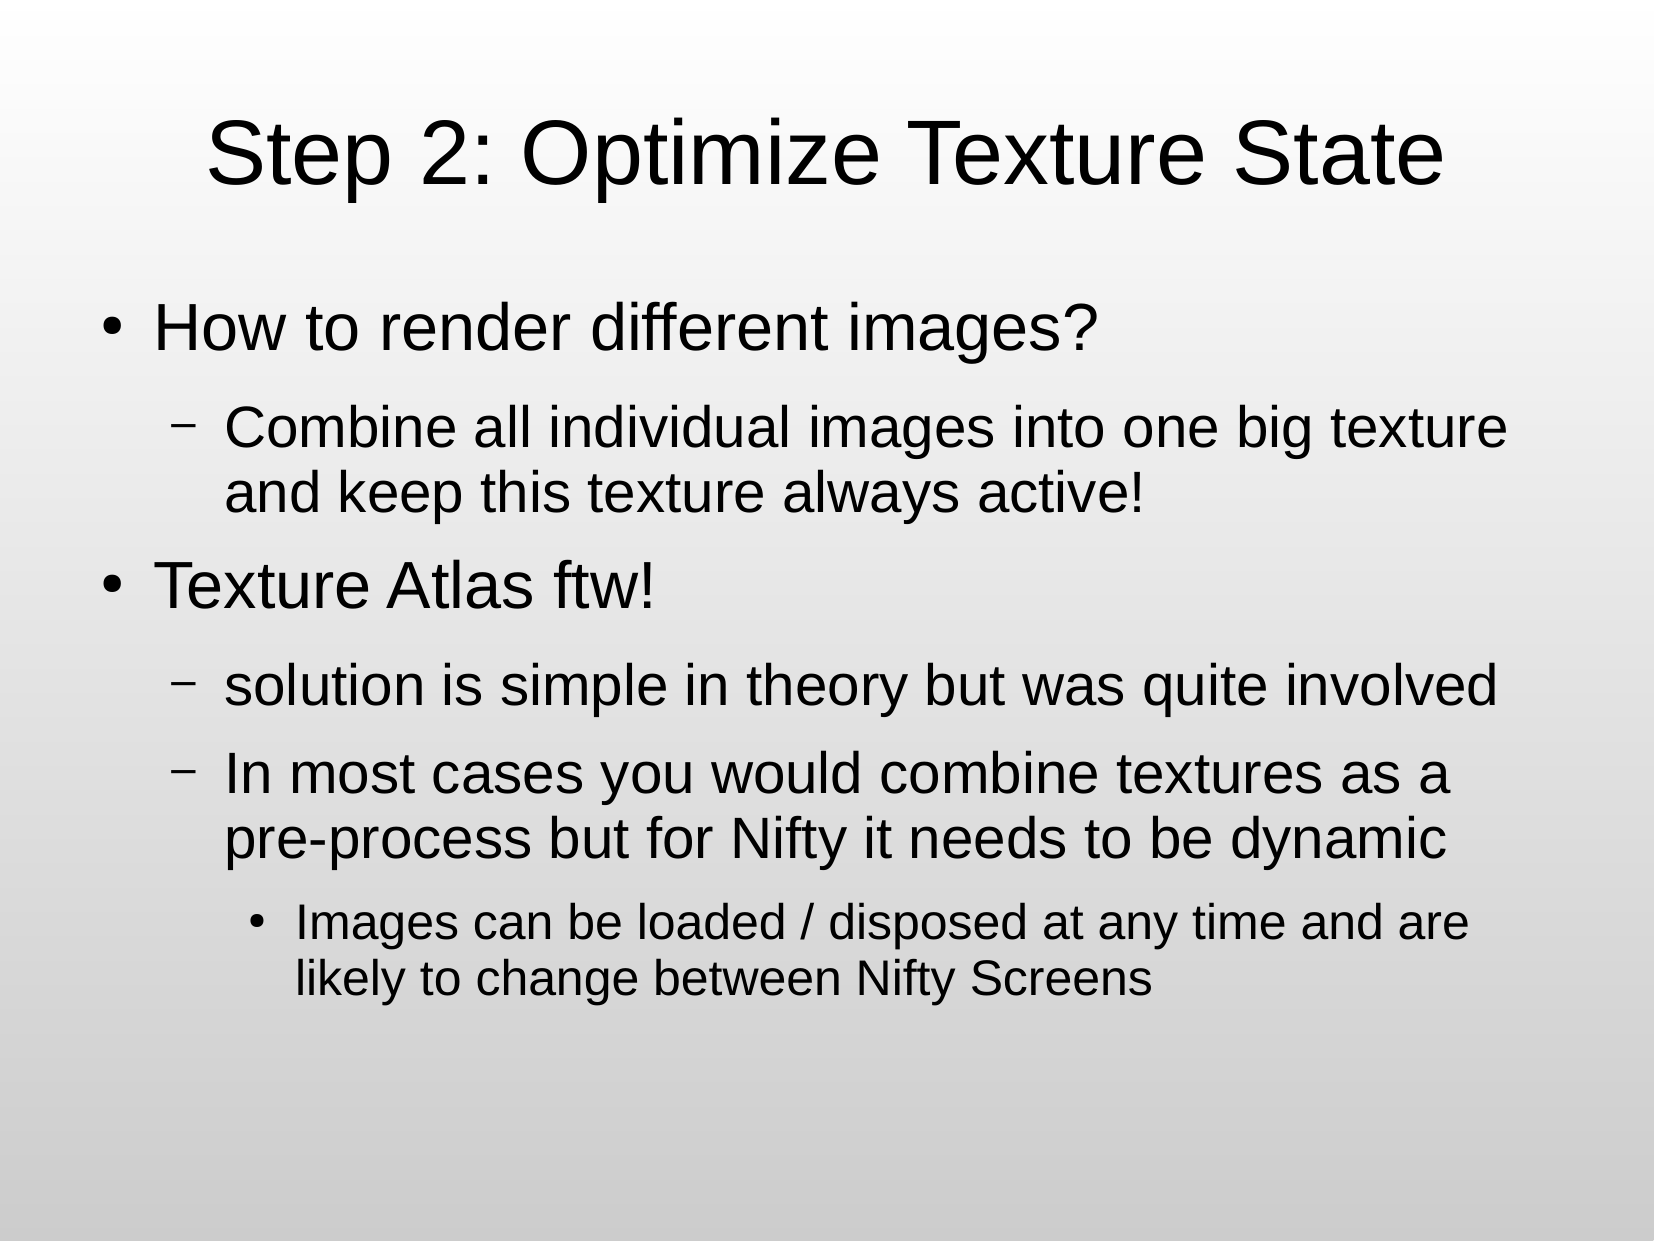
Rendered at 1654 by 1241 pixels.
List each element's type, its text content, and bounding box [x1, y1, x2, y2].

title Step 2: Optimize Texture State [82, 49, 1571, 257]
list How to render different images? Combine all individual images into one big texture and keep this texture always active! Texture Atlas ftw! solution is simple in theory but was quite involved In most cases you would combine textures as a pre-process but for Nifty it needs to be dynamic Images can be loaded / disposed at any time and are likely to change between Nifty Screens [82, 290, 1571, 1109]
